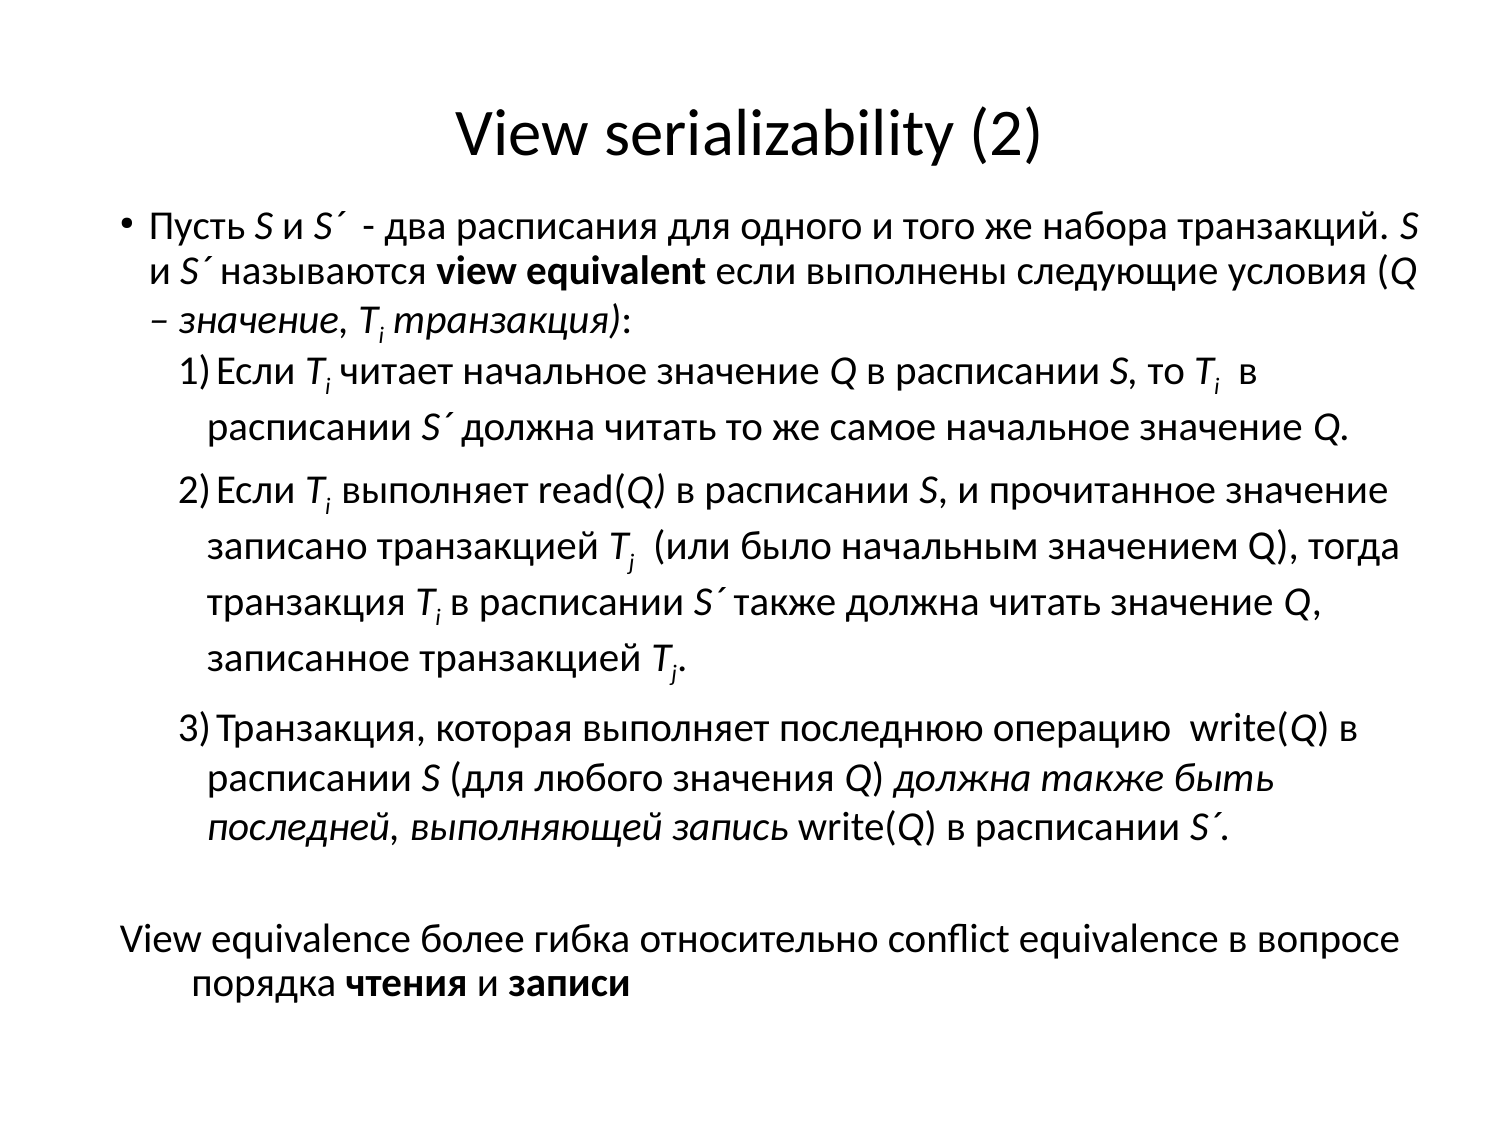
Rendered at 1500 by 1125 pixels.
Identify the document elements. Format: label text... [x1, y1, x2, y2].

list Пусть S и S´ - два расписания для одного и того же набора транзакций. S и S´ называются view equivalent если выполнены следующие условия (Q – значение, Ti транзакция): Если Ti читает начальное значение Q в расписании S, то Ti в расписании S´ должна читать то же самое начальное значение Q. Если Ti выполняет read(Q) в расписании S, и прочитанное значение записано транзакцией Tj (или было начальным значением Q), тогда транзакция Ti в расписании S´ также должна читать значение Q, записанное транзакцией Tj. Транзакция, которая выполняет последнюю операцию write(Q) в расписании S (для любого значения Q) должна также быть последней, выполняющей запись write(Q) в расписании S´. View equivalence более гибка относительно conflict equivalence в вопросе порядка чтения и записи [104, 197, 1445, 1031]
title View serializability (2) [75, 45, 1426, 233]
